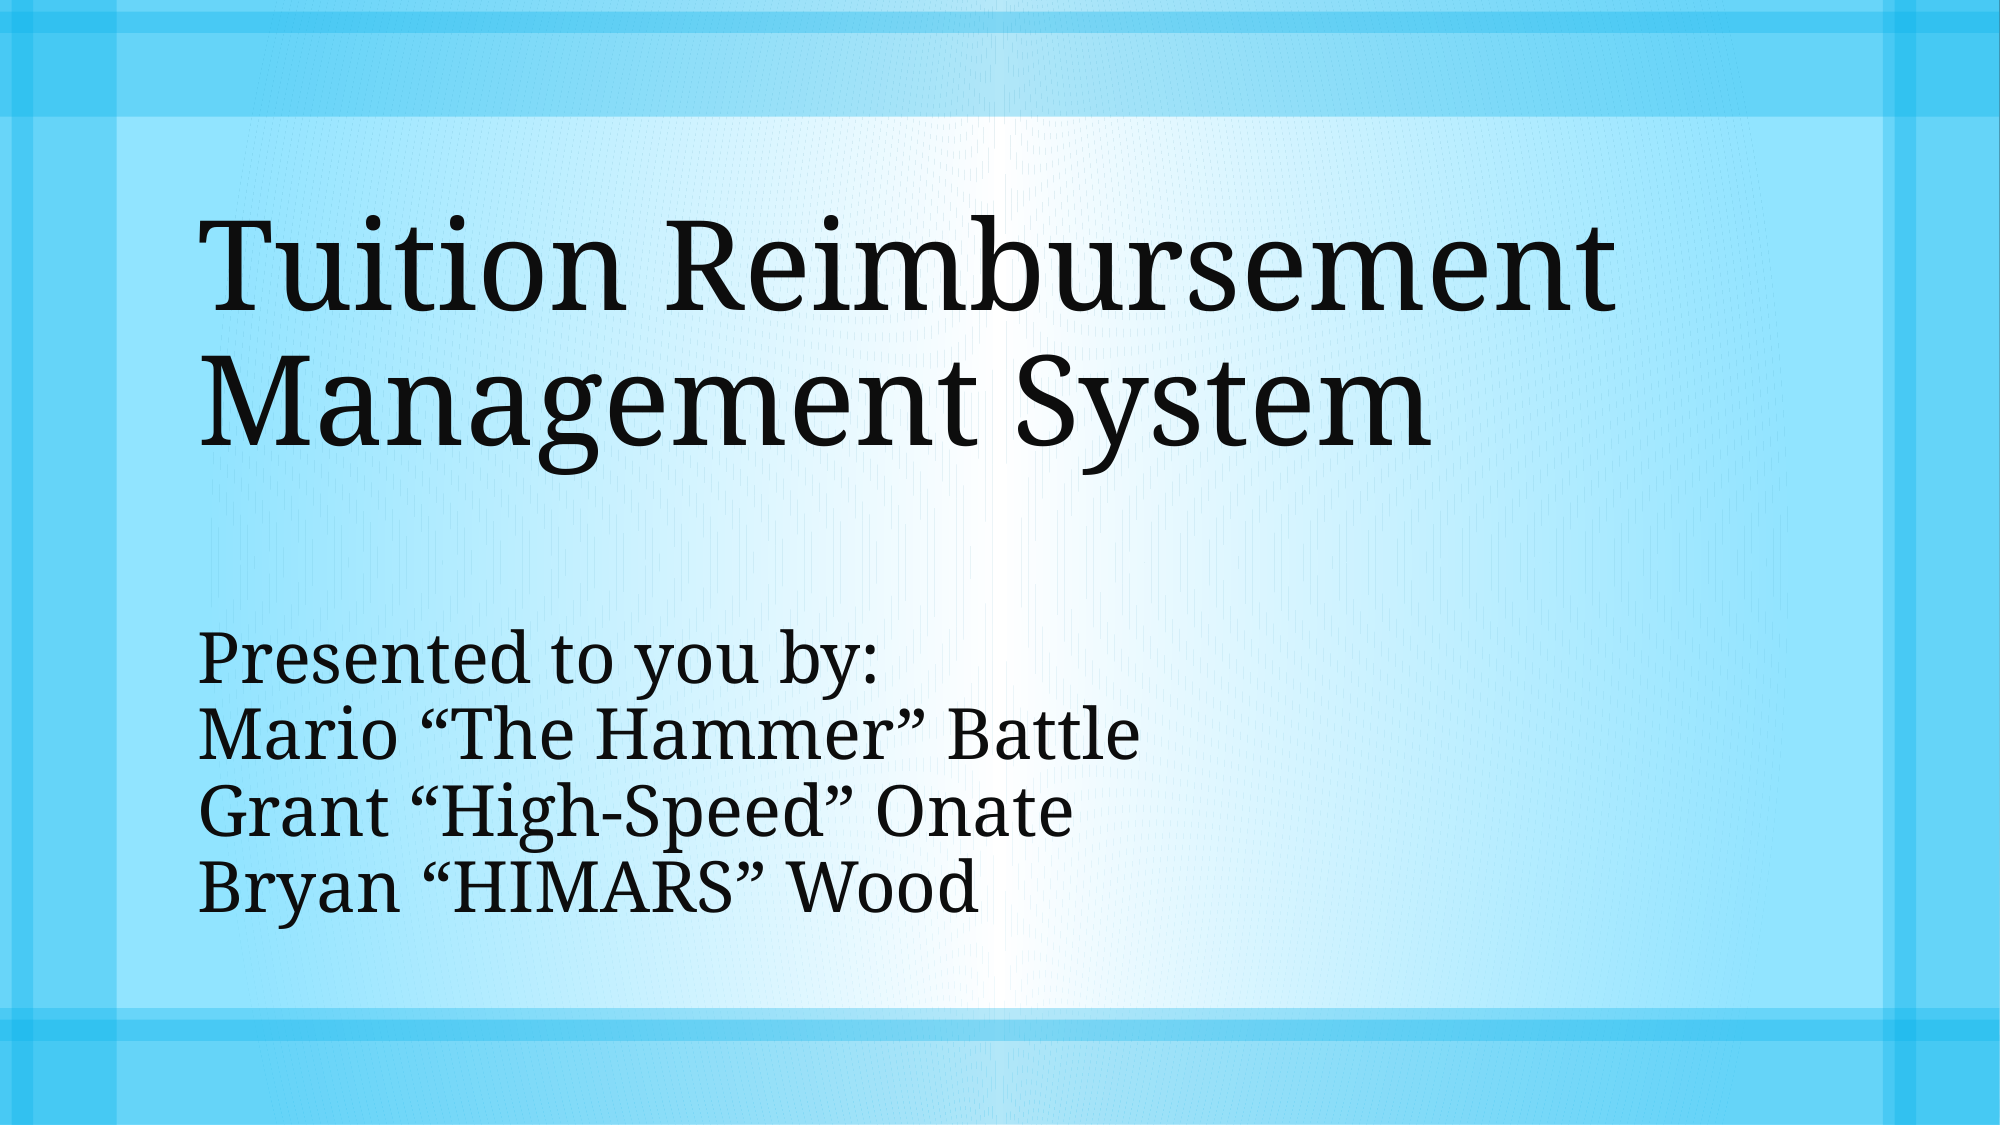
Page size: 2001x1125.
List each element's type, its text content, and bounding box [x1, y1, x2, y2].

subtitle Presented to you by: Mario “The Hammer” Battle Grant “High-Speed” Onate Bryan “HIMARS” Wood [182, 615, 1818, 765]
title Tuition Reimbursement Management System [182, 195, 1818, 608]
